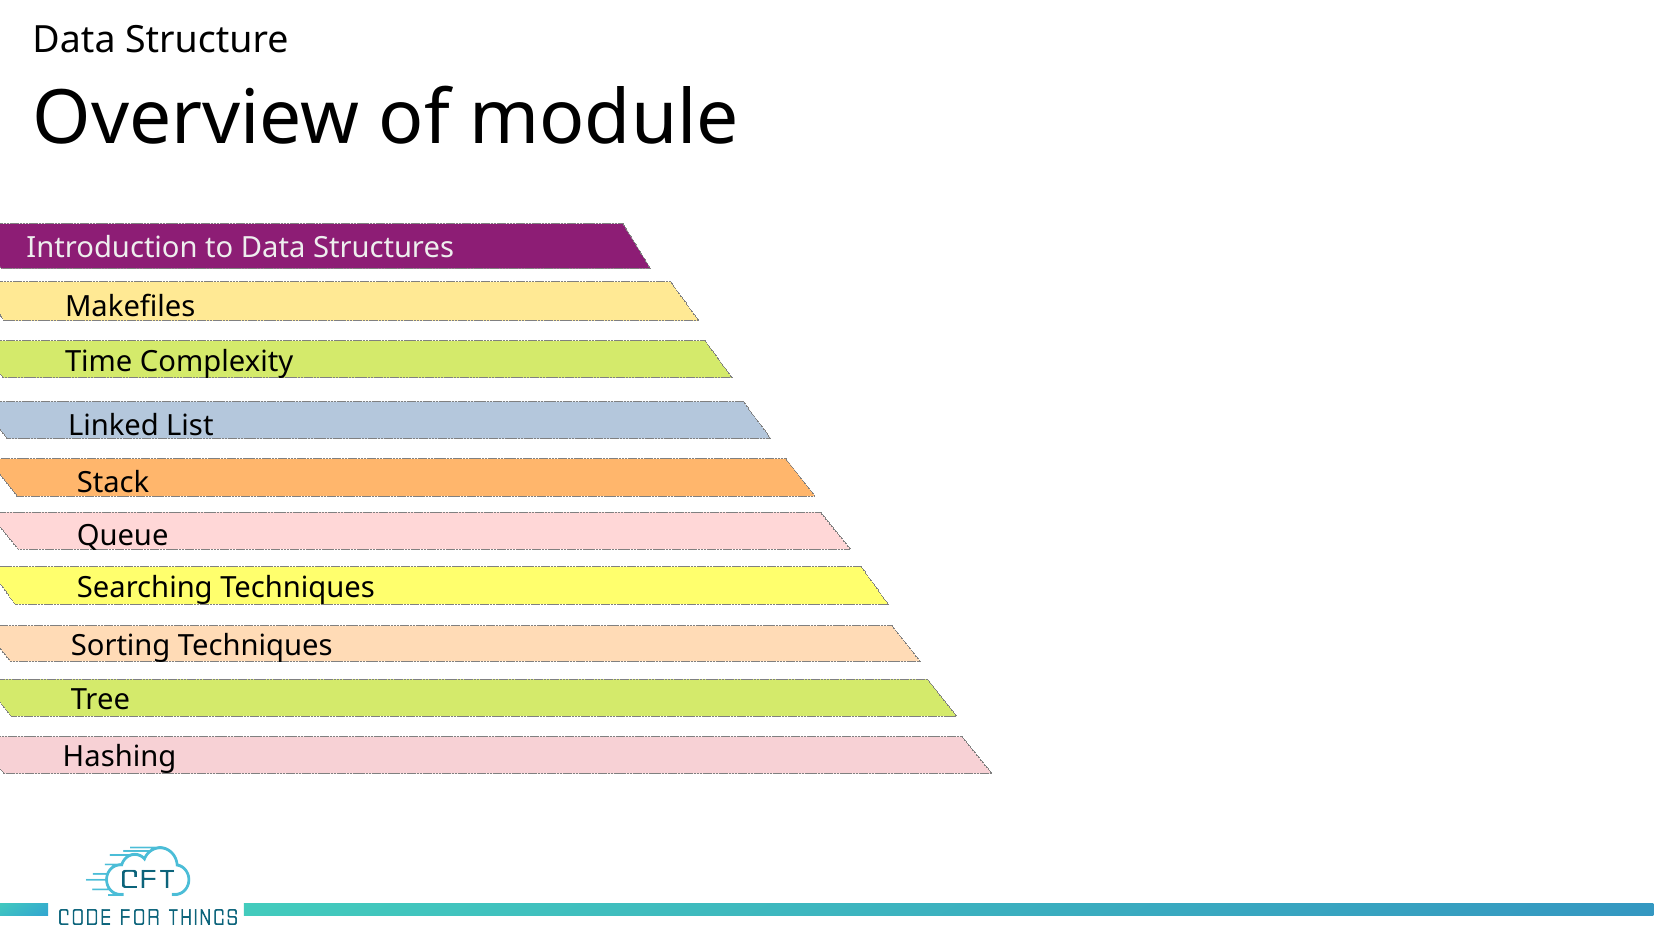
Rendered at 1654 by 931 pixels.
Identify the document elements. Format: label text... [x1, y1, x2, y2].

text_box Searching Techniques [0, 566, 889, 605]
text_box Queue [0, 512, 851, 550]
text_box Makefiles [0, 281, 699, 321]
title Data Structure Overview of module [32, 12, 1184, 166]
text_box Sorting Techniques [0, 625, 921, 662]
text_box Hashing [0, 736, 993, 774]
text_box Queue [81, 526, 94, 543]
text_box Tree [0, 679, 957, 717]
text_box Stack [0, 458, 815, 497]
picture [59, 846, 237, 925]
text_box Time Complexity [0, 340, 733, 378]
text_box Linked List [0, 401, 771, 439]
text_box Introduction to Data Structures [0, 223, 651, 269]
